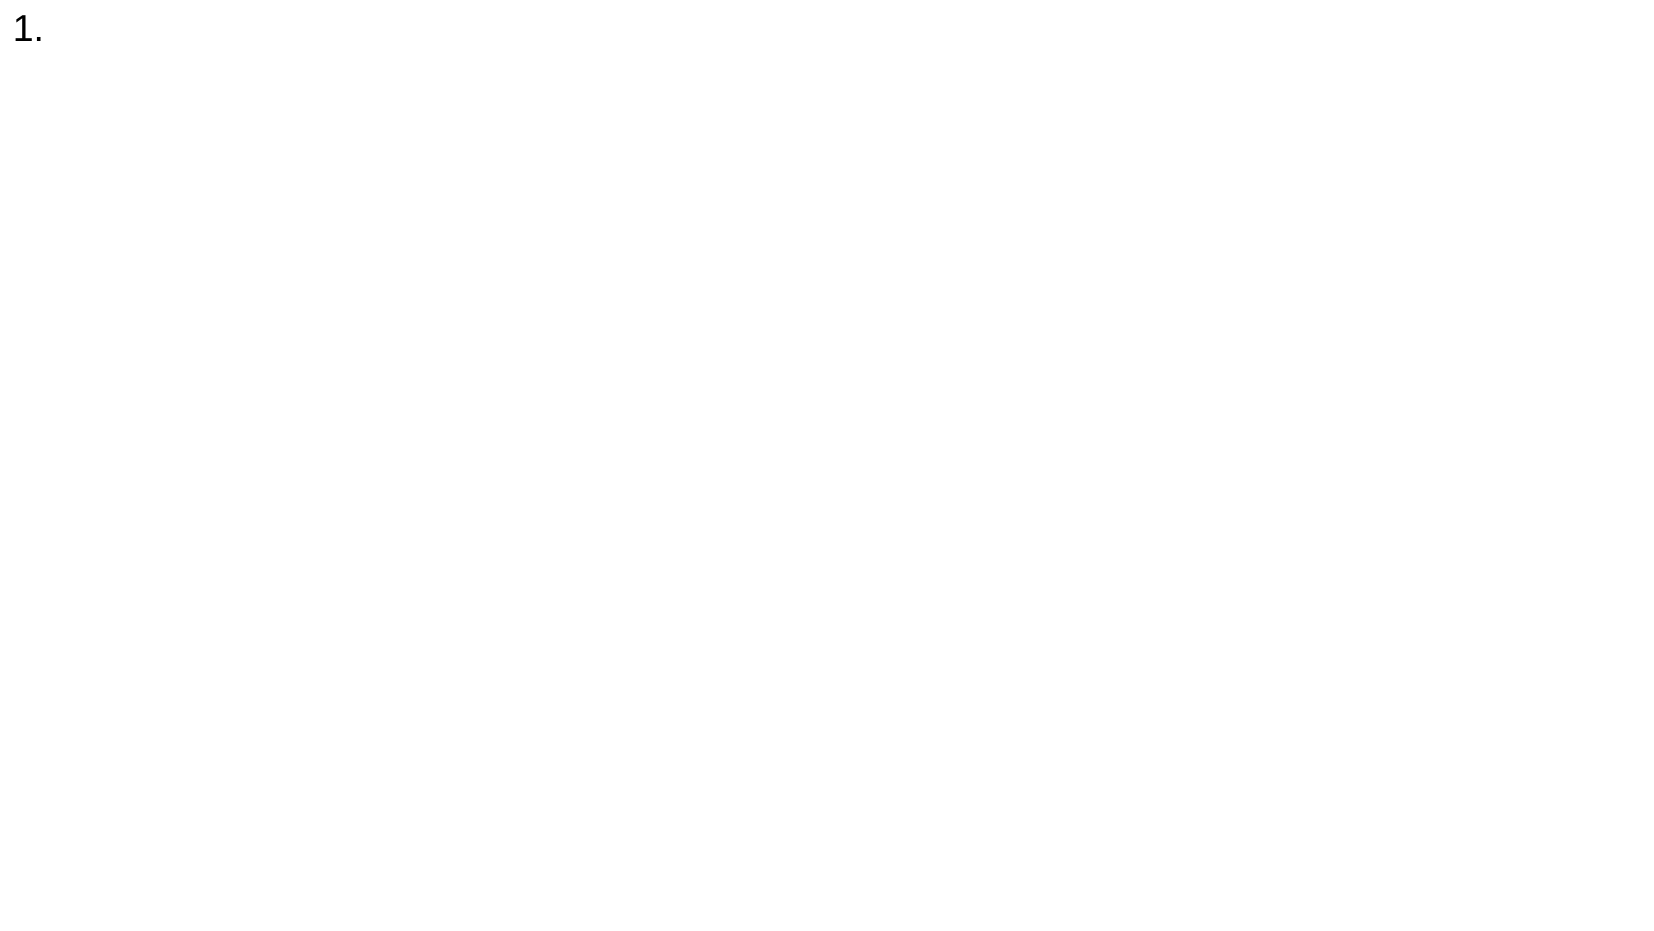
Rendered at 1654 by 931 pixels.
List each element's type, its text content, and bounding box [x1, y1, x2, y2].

text_box 1. [0, 0, 60, 57]
